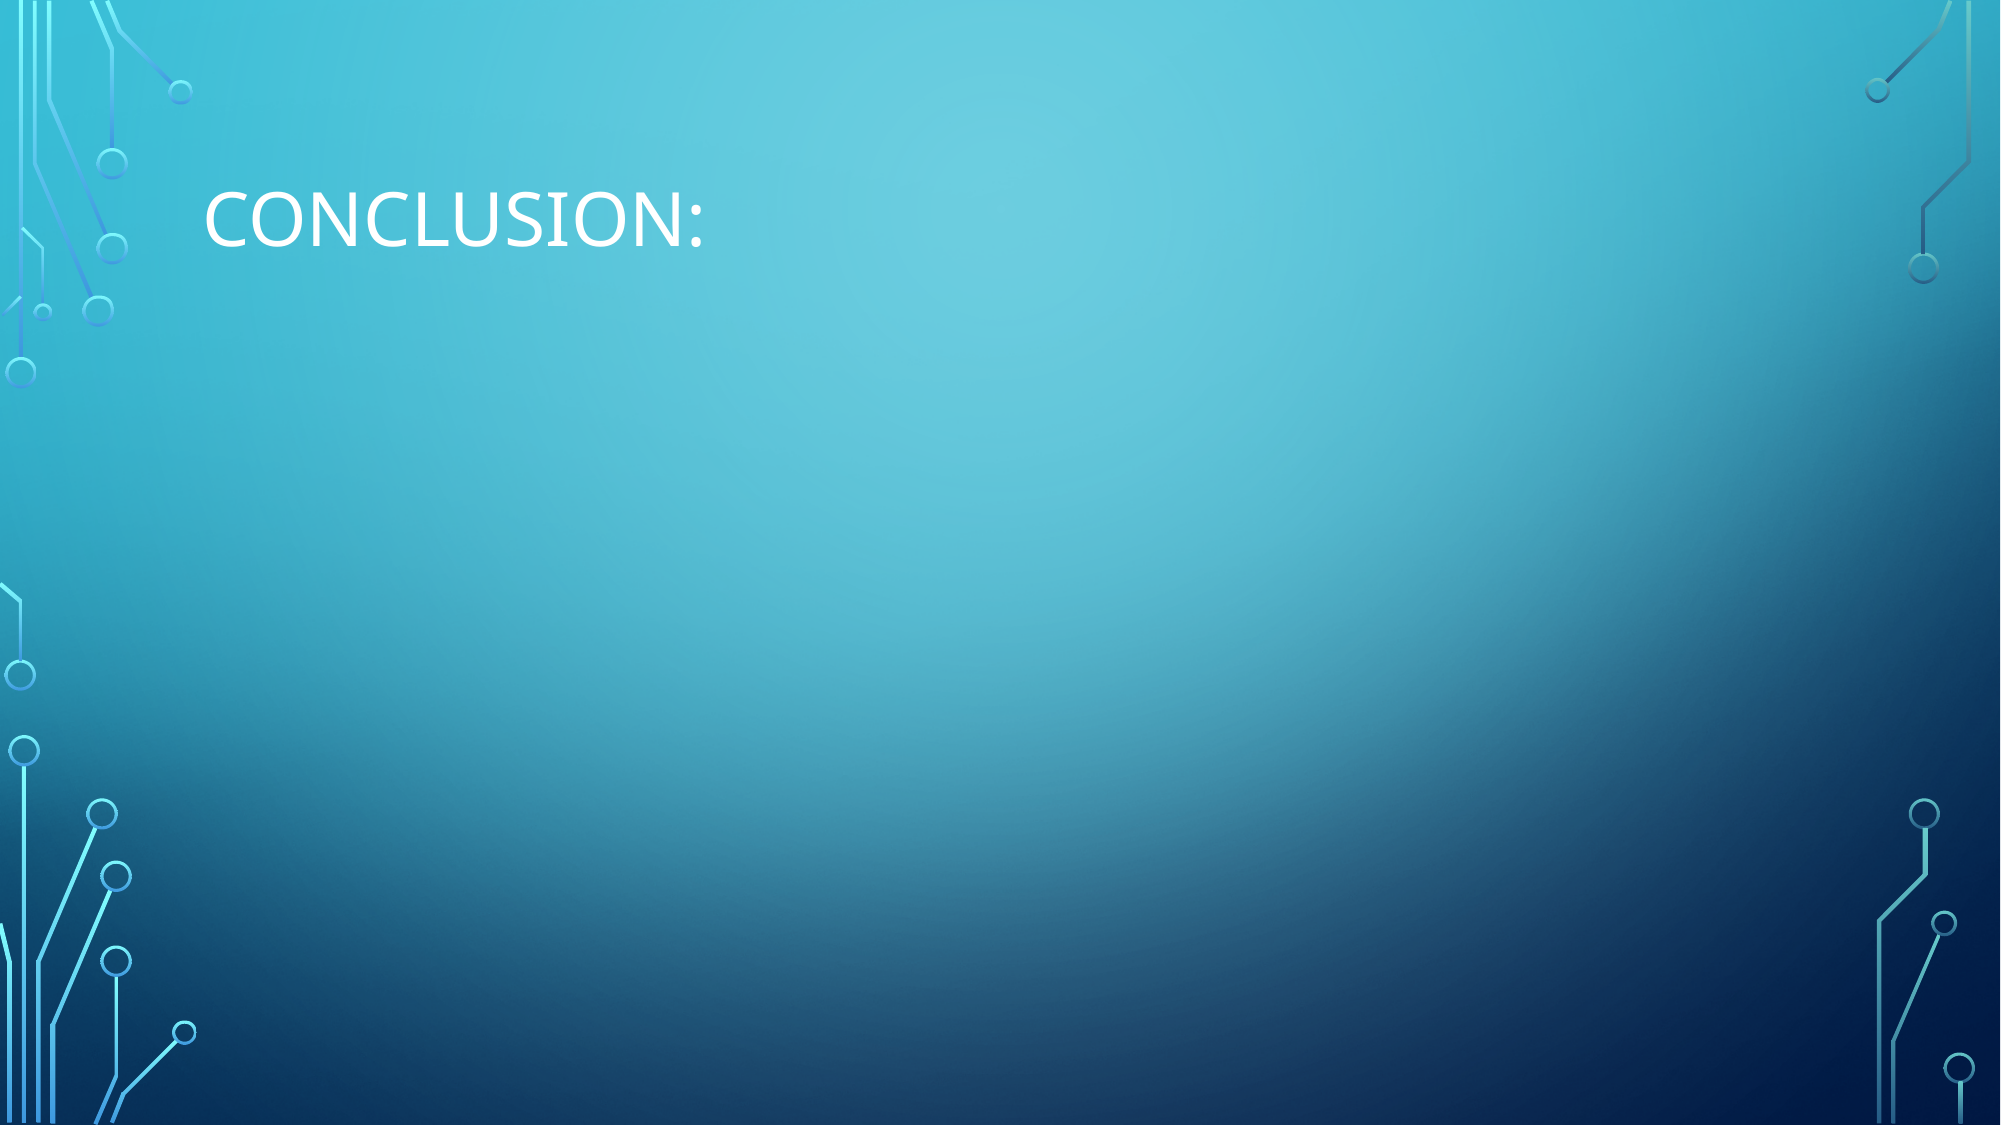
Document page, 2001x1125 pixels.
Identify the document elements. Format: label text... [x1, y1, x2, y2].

title Conclusion: [187, 101, 1813, 344]
